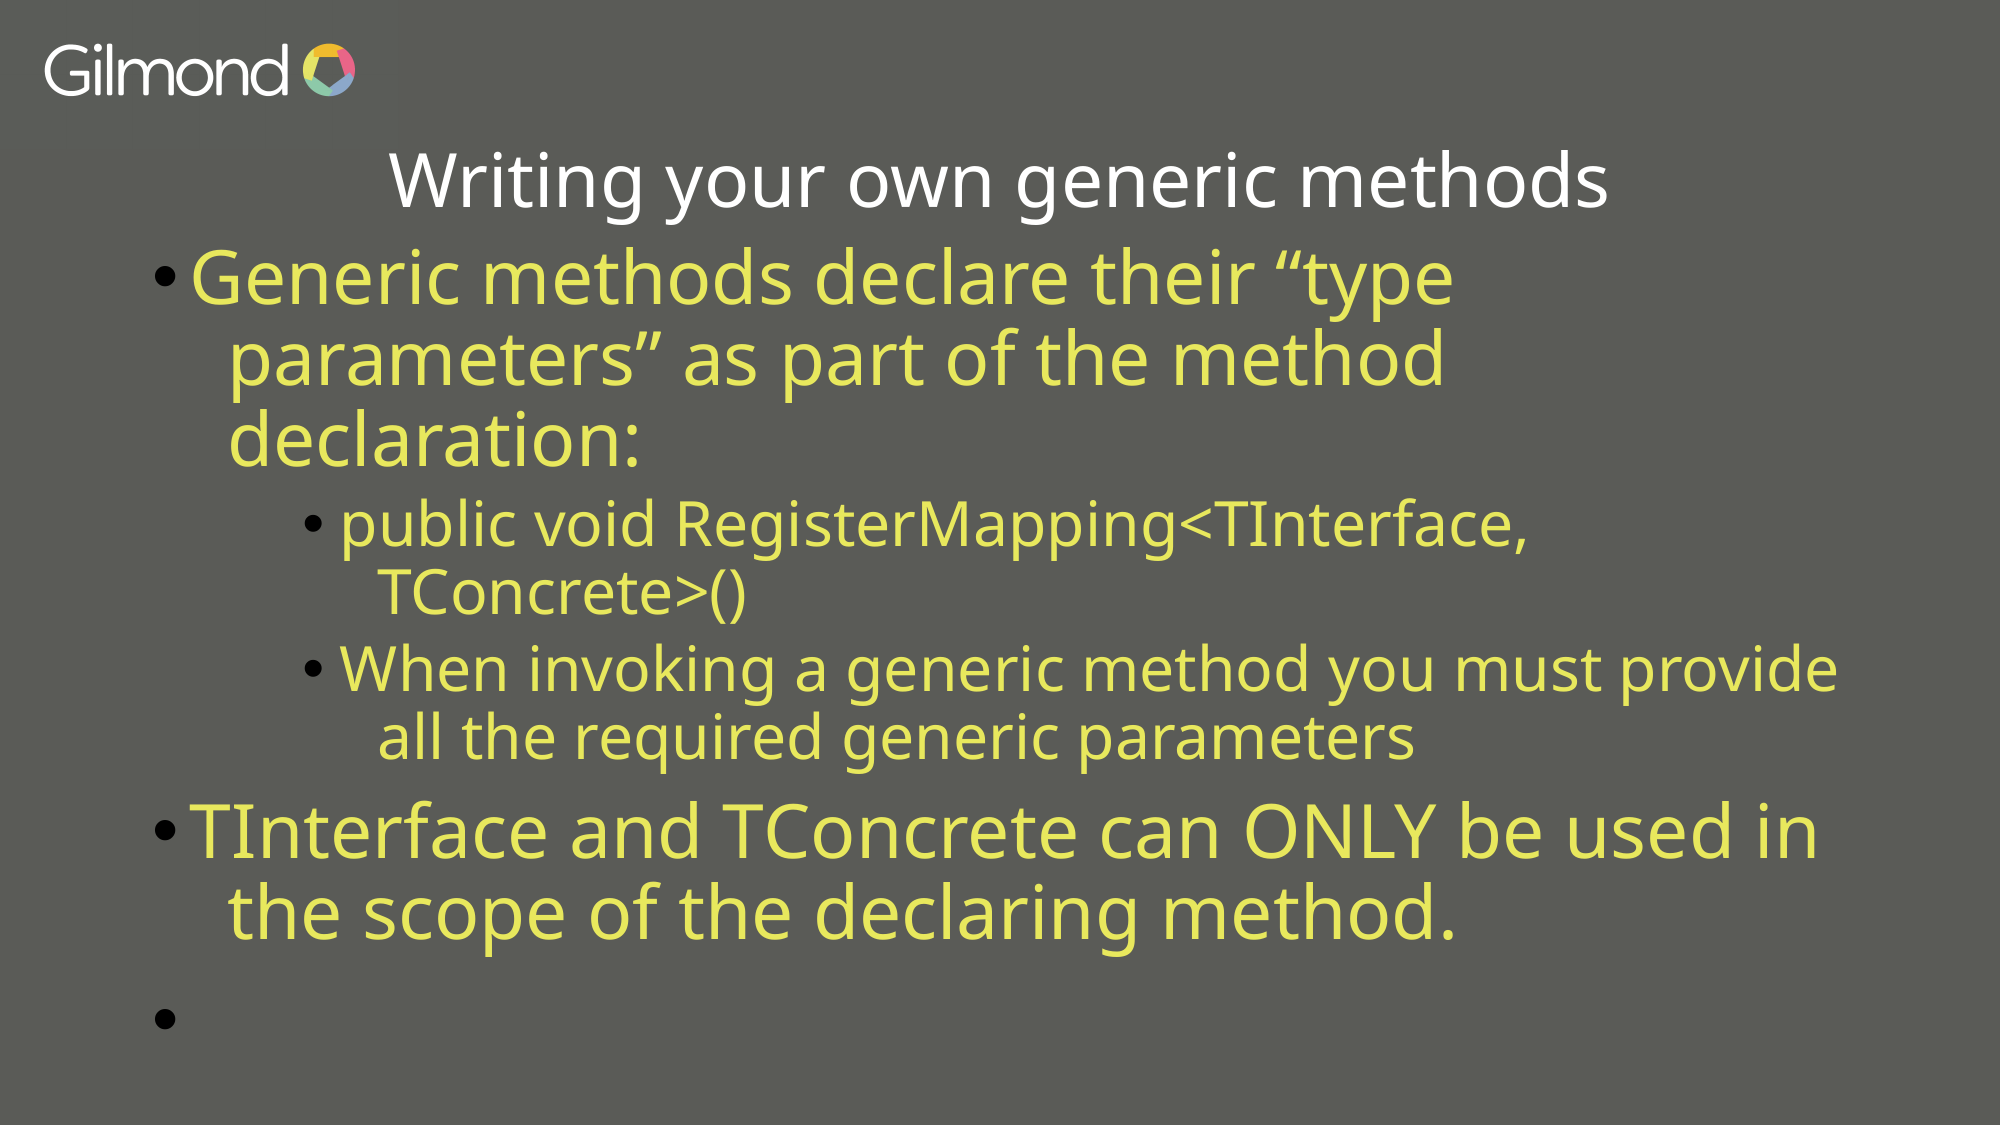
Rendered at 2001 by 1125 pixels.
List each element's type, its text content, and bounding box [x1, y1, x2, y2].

picture [0, 0, 399, 149]
list Generic methods declare their “type parameters” as part of the method declaration: public void RegisterMapping<TInterface, TConcrete>() When invoking a generic method you must provide all the required generic parameters TInterface and TConcrete can ONLY be used in the scope of the declaring method. [137, 231, 1863, 1052]
title Writing your own generic methods [137, 58, 1863, 231]
